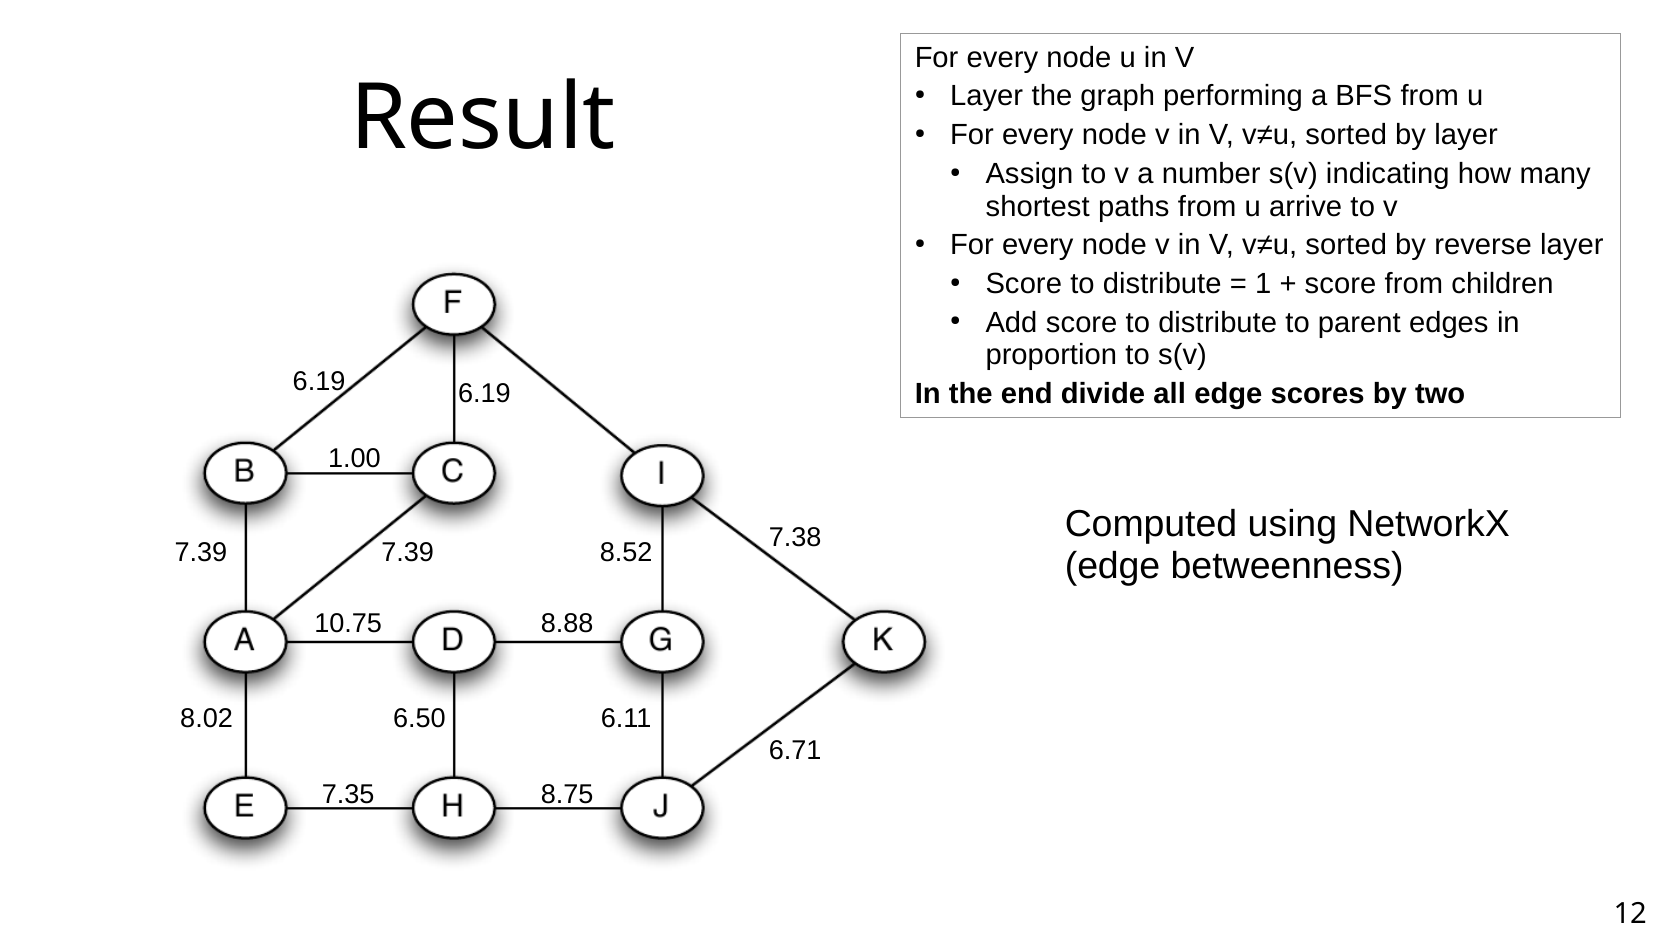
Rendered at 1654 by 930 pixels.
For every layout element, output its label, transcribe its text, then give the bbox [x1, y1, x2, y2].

text_box 7.35 [288, 771, 409, 838]
text_box 1.00 [309, 435, 400, 481]
text_box 6.19 [439, 370, 530, 416]
picture [150, 225, 954, 888]
text_box 6.71 [750, 727, 841, 773]
text_box 8.75 [522, 772, 613, 818]
title Result [29, 1, 937, 225]
text_box 6.50 [374, 695, 465, 741]
text_box 7.39 [155, 529, 246, 575]
text_box For every node u in V Layer the graph performing a BFS from u For every node v in V, v≠u, sorted by layer Assign to v a number s(v) indicating how many shortest paths from u arrive to v For every node v in V, v≠u, sorted by reverse layer Score to distribute = 1 + score from children Add score to distribute to parent edges in proportion to s(v) In the end divide all edge scores by two [900, 33, 1621, 418]
text_box 8.02 [146, 695, 267, 762]
text_box 6.11 [581, 695, 672, 741]
text_box 7.39 [362, 529, 453, 575]
text_box 8.52 [581, 529, 672, 575]
text_box 8.88 [522, 600, 613, 646]
text_box 7.38 [750, 514, 841, 560]
text_box Computed using NetworkX (edge betweenness) [1050, 495, 1621, 661]
text_box 10.75 [288, 600, 409, 667]
text_box 6.19 [274, 358, 365, 404]
